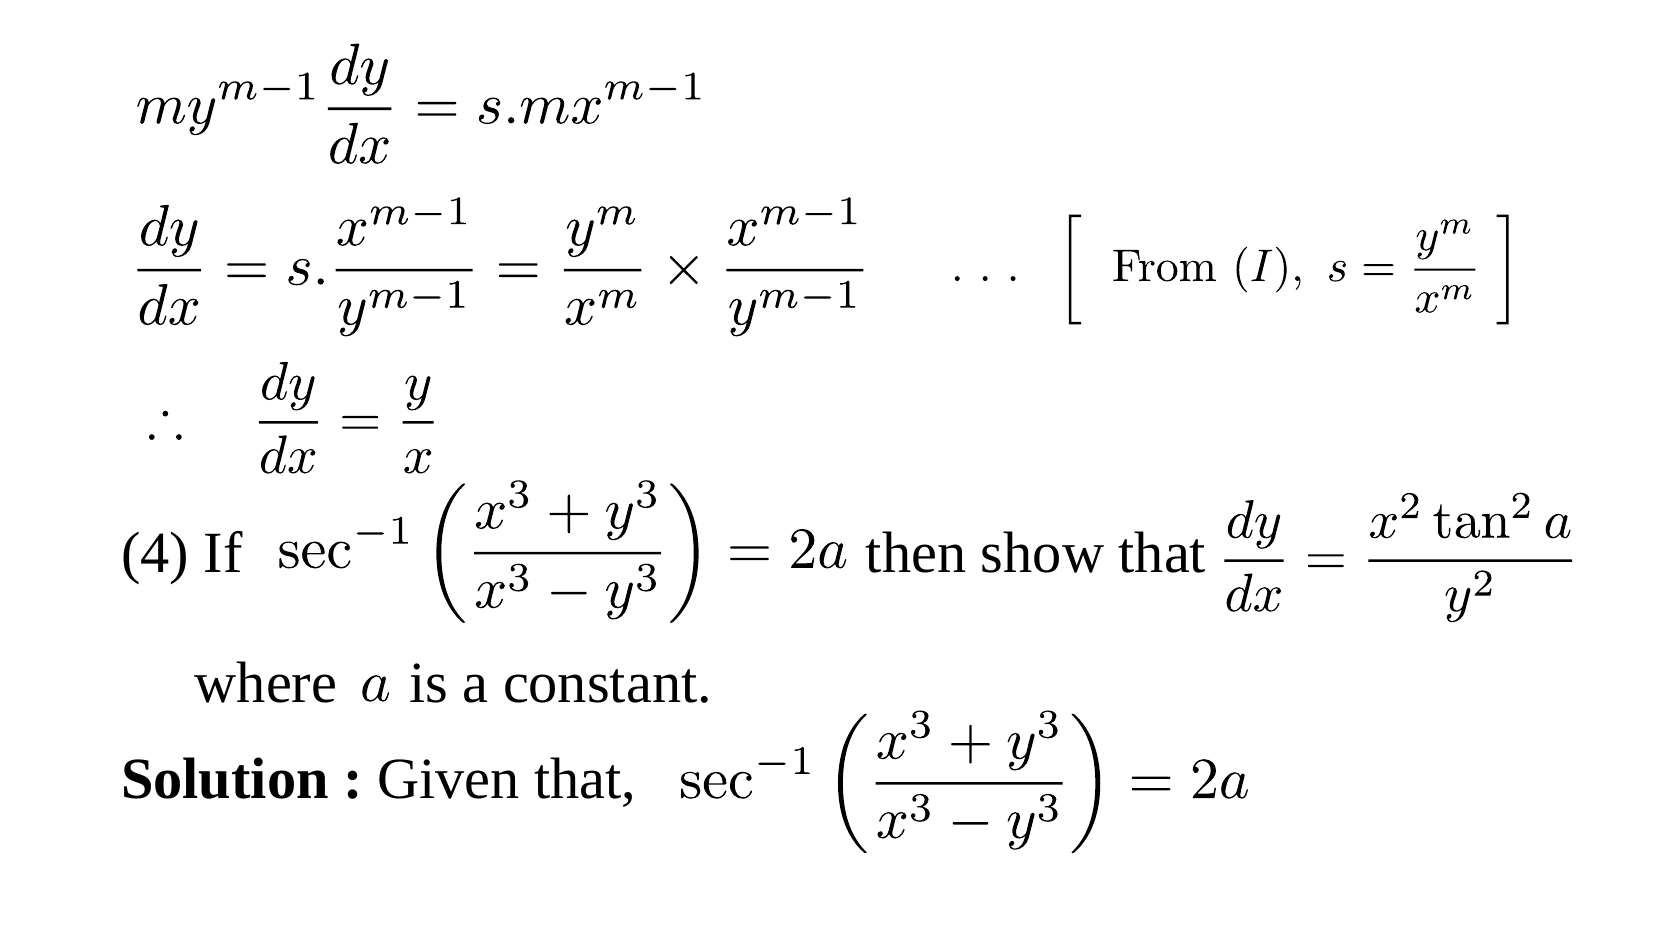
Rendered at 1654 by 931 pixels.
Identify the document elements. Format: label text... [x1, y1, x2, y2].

text_box [953, 214, 1509, 325]
title (4) If then show that where is a constant. Solution : Given that, [47, 37, 1607, 886]
text_box [1224, 492, 1573, 623]
text_box [148, 361, 434, 474]
text_box [137, 197, 864, 337]
text_box [681, 710, 1248, 854]
text_box [362, 675, 390, 702]
text_box [279, 480, 847, 623]
text_box [137, 43, 701, 164]
